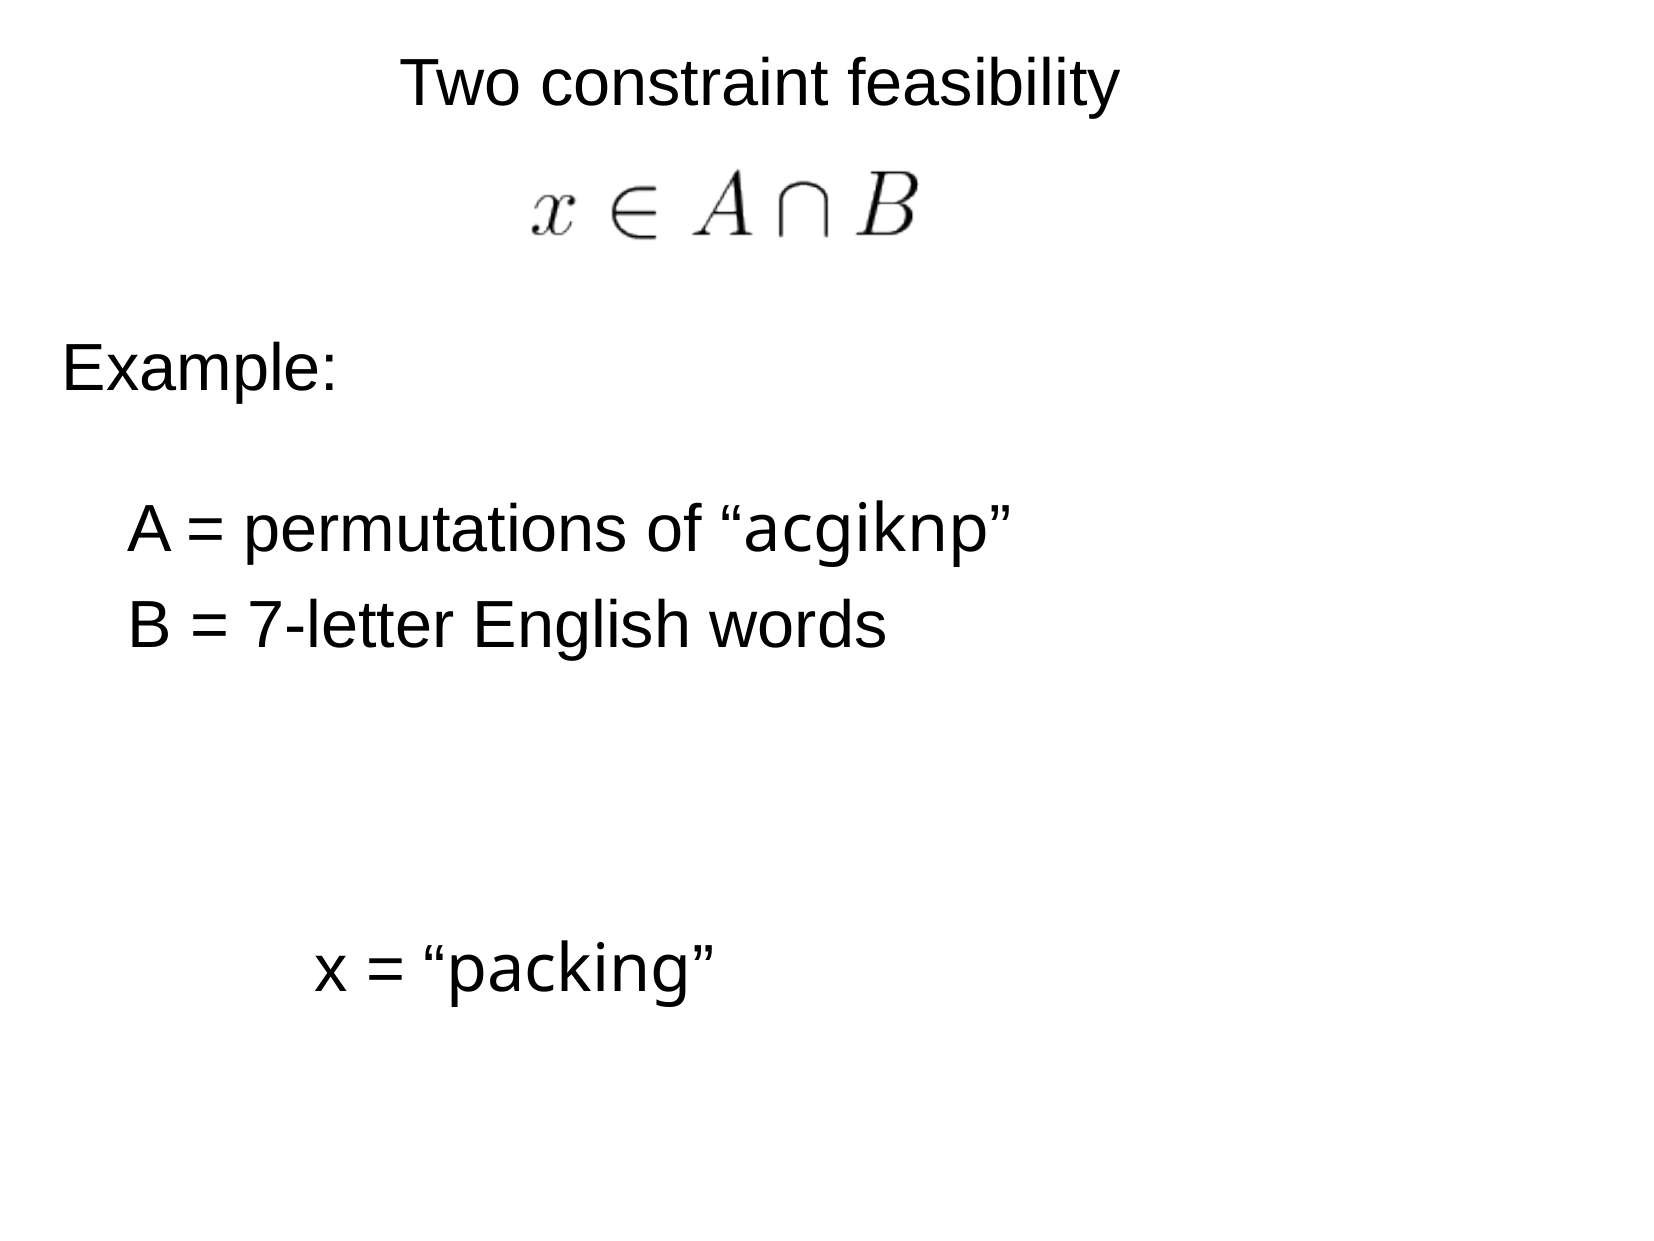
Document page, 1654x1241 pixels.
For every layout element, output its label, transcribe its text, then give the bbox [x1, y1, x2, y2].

text_box x = “packing” [300, 912, 1603, 1013]
text_box B = 7-letter English words [112, 579, 1416, 669]
text_box Two constraint feasibility [384, 37, 1538, 128]
text_box Example: [47, 322, 1351, 413]
picture [530, 167, 923, 243]
text_box A = permutations of “acgiknp” [112, 472, 1416, 573]
